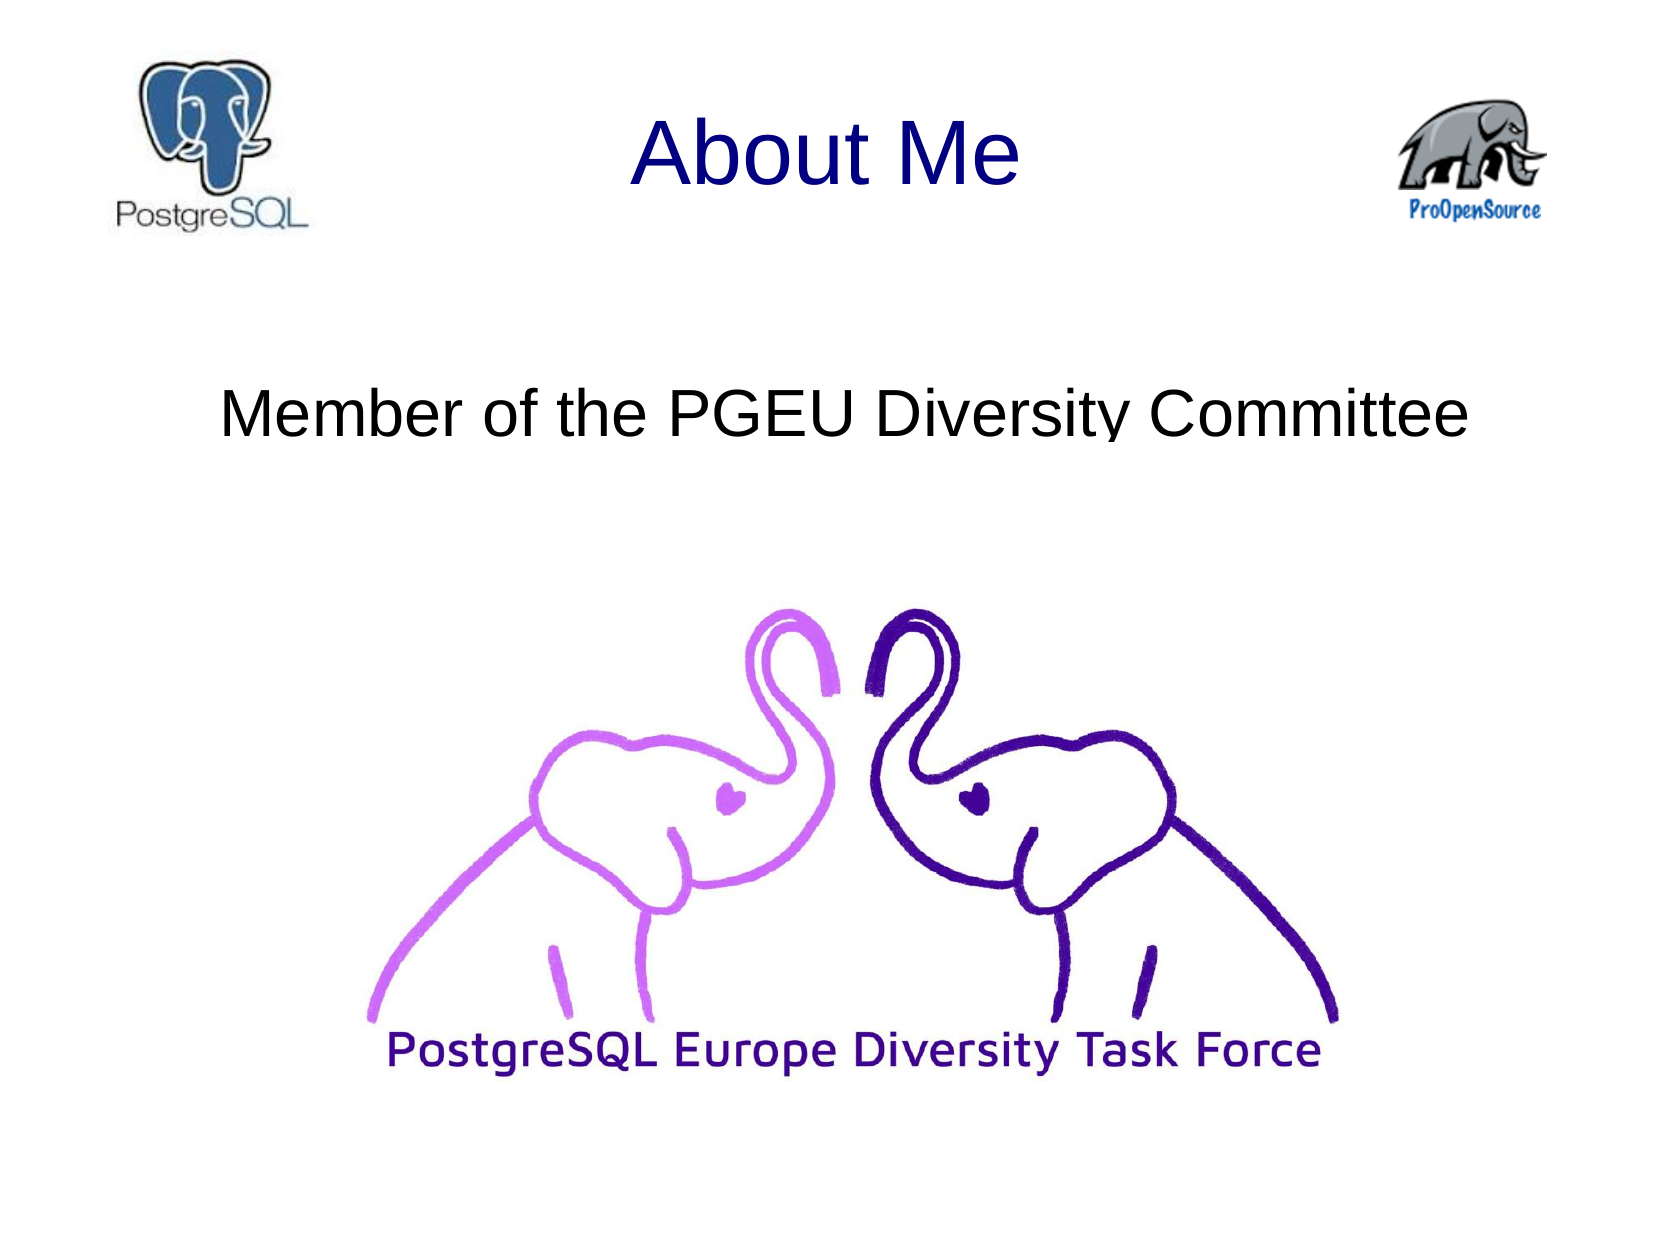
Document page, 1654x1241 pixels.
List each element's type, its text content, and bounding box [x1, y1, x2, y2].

picture [1396, 82, 1547, 233]
picture [320, 442, 1385, 1196]
list Member of the PGEU Diversity Committee [82, 290, 1538, 1010]
picture [58, 50, 356, 237]
title About Me [82, 49, 1571, 257]
